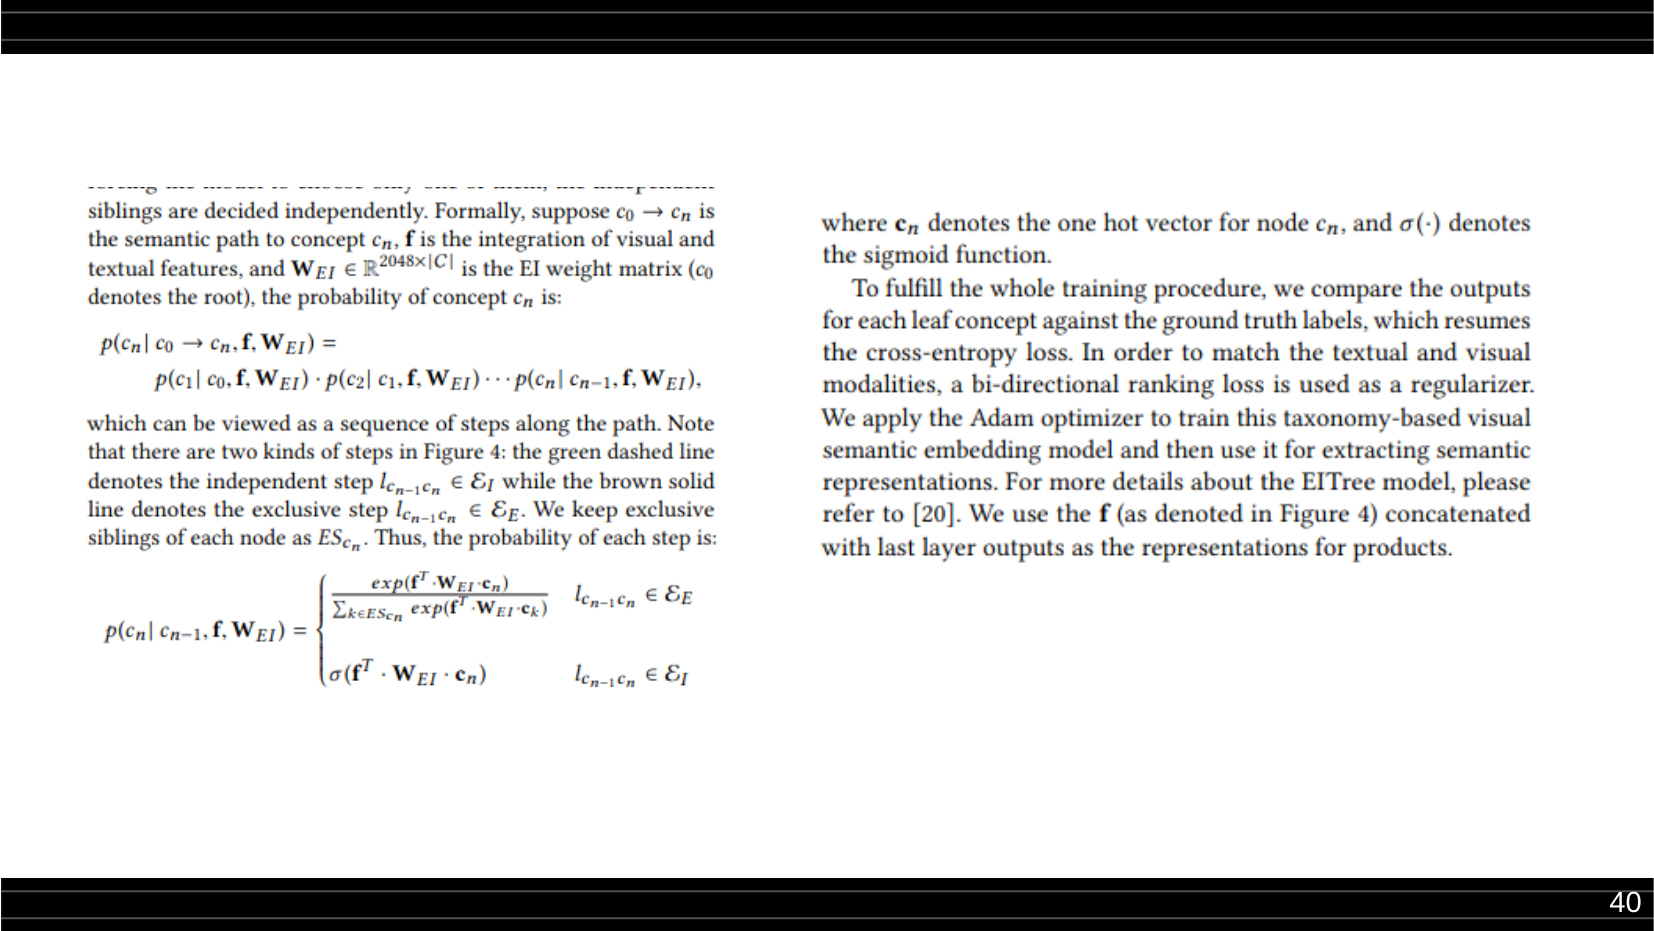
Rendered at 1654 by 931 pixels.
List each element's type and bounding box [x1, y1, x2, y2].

picture [1, 878, 1654, 931]
picture [795, 194, 1563, 571]
picture [74, 187, 766, 721]
picture [1, 0, 1654, 54]
